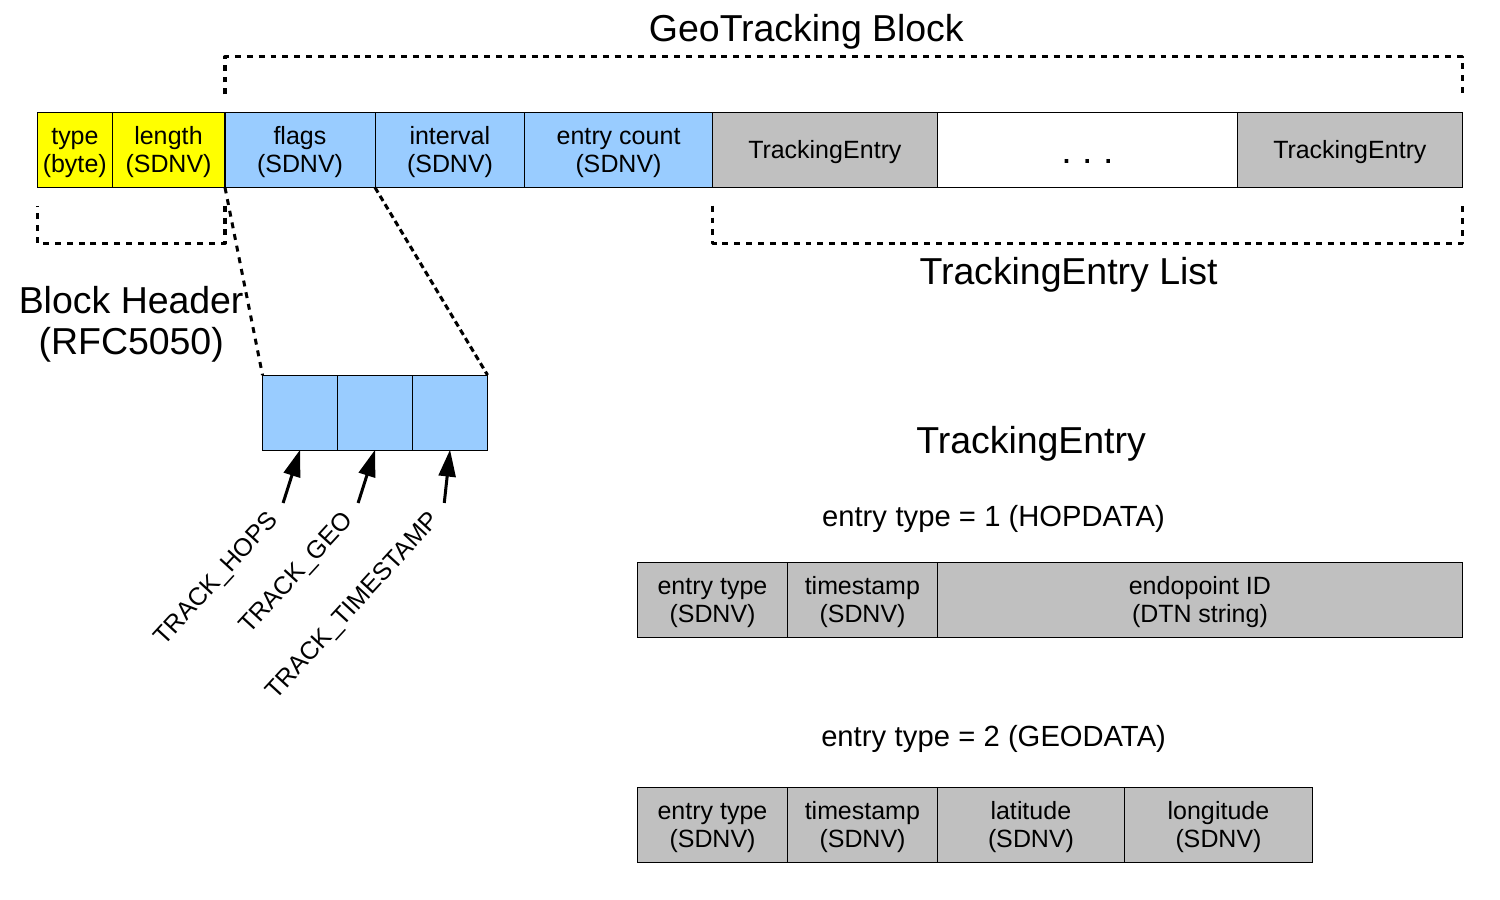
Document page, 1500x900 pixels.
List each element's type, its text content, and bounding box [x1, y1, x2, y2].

text_box TrackingEntry [787, 412, 1276, 470]
text_box GeoTracking Block [562, 0, 1051, 57]
text_box entry type = 2 (GEODATA) [750, 712, 1238, 760]
text_box entry type (SDNV) [637, 562, 787, 638]
text_box . . . [937, 112, 1237, 188]
text_box TRACK_TIMESTAMP [225, 487, 462, 740]
text_box TrackingEntry List [825, 243, 1313, 301]
text_box longitude (SDNV) [1124, 787, 1313, 863]
text_box [262, 375, 488, 451]
text_box TrackingEntry [1237, 112, 1463, 188]
text_box entry count (SDNV) [524, 112, 712, 188]
text_box TRACK_GEO [138, 487, 376, 740]
text_box entry type (SDNV) [637, 787, 787, 863]
text_box endopoint ID (DTN string) [937, 562, 1463, 638]
text_box timestamp (SDNV) [787, 562, 937, 638]
text_box TRACK_HOPS [63, 487, 301, 740]
text_box TrackingEntry [712, 112, 937, 188]
text_box timestamp (SDNV) [787, 787, 937, 863]
text_box Block Header (RFC5050) [0, 271, 263, 371]
text_box length (SDNV) [113, 112, 225, 188]
text_box flags (SDNV) [225, 112, 375, 188]
text_box interval (SDNV) [375, 112, 524, 188]
text_box latitude (SDNV) [937, 787, 1124, 863]
text_box type (byte) [37, 112, 113, 188]
text_box entry type = 1 (HOPDATA) [750, 492, 1238, 540]
